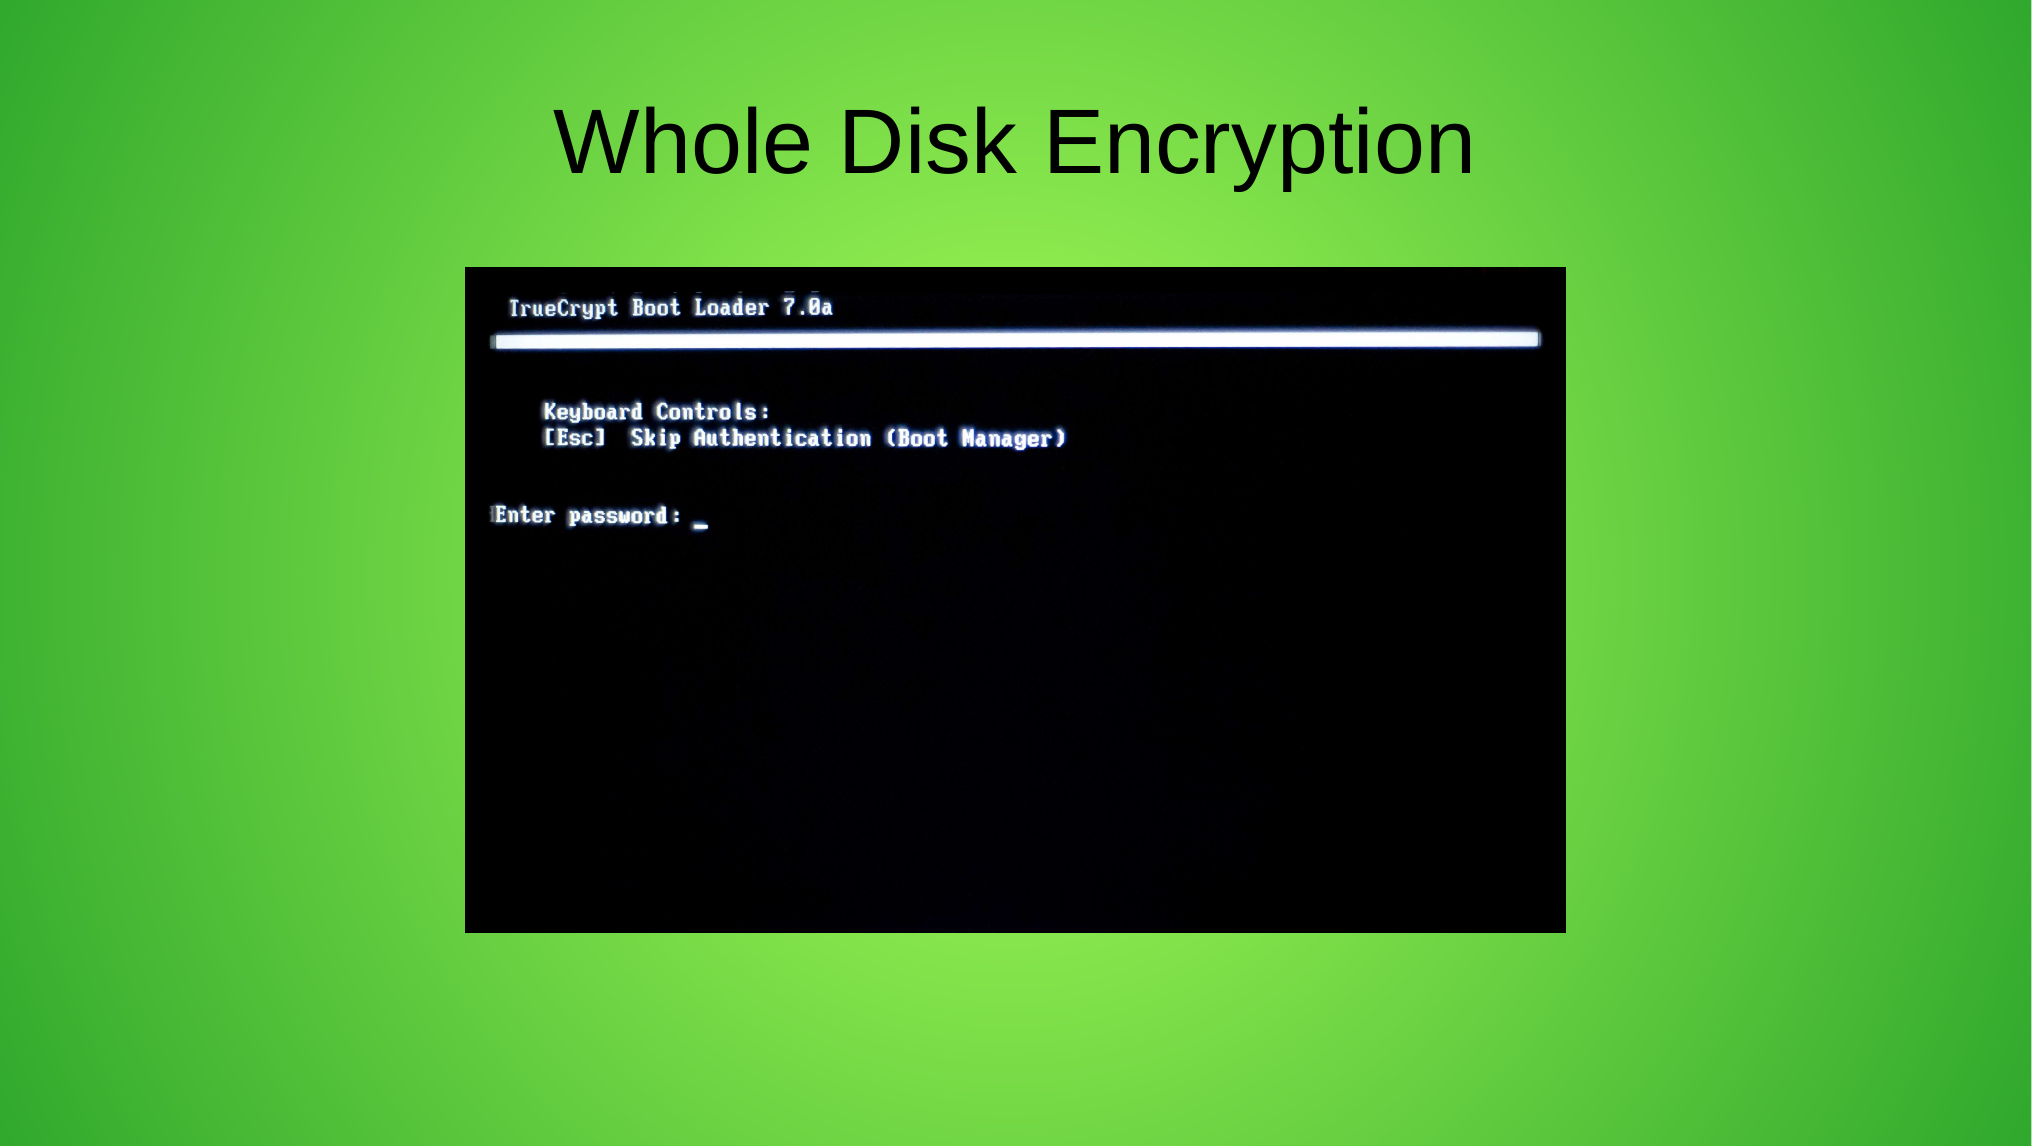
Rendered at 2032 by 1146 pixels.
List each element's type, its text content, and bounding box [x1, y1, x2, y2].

picture [0, 0, 2032, 1146]
title Whole Disk Encryption [101, 45, 1930, 237]
